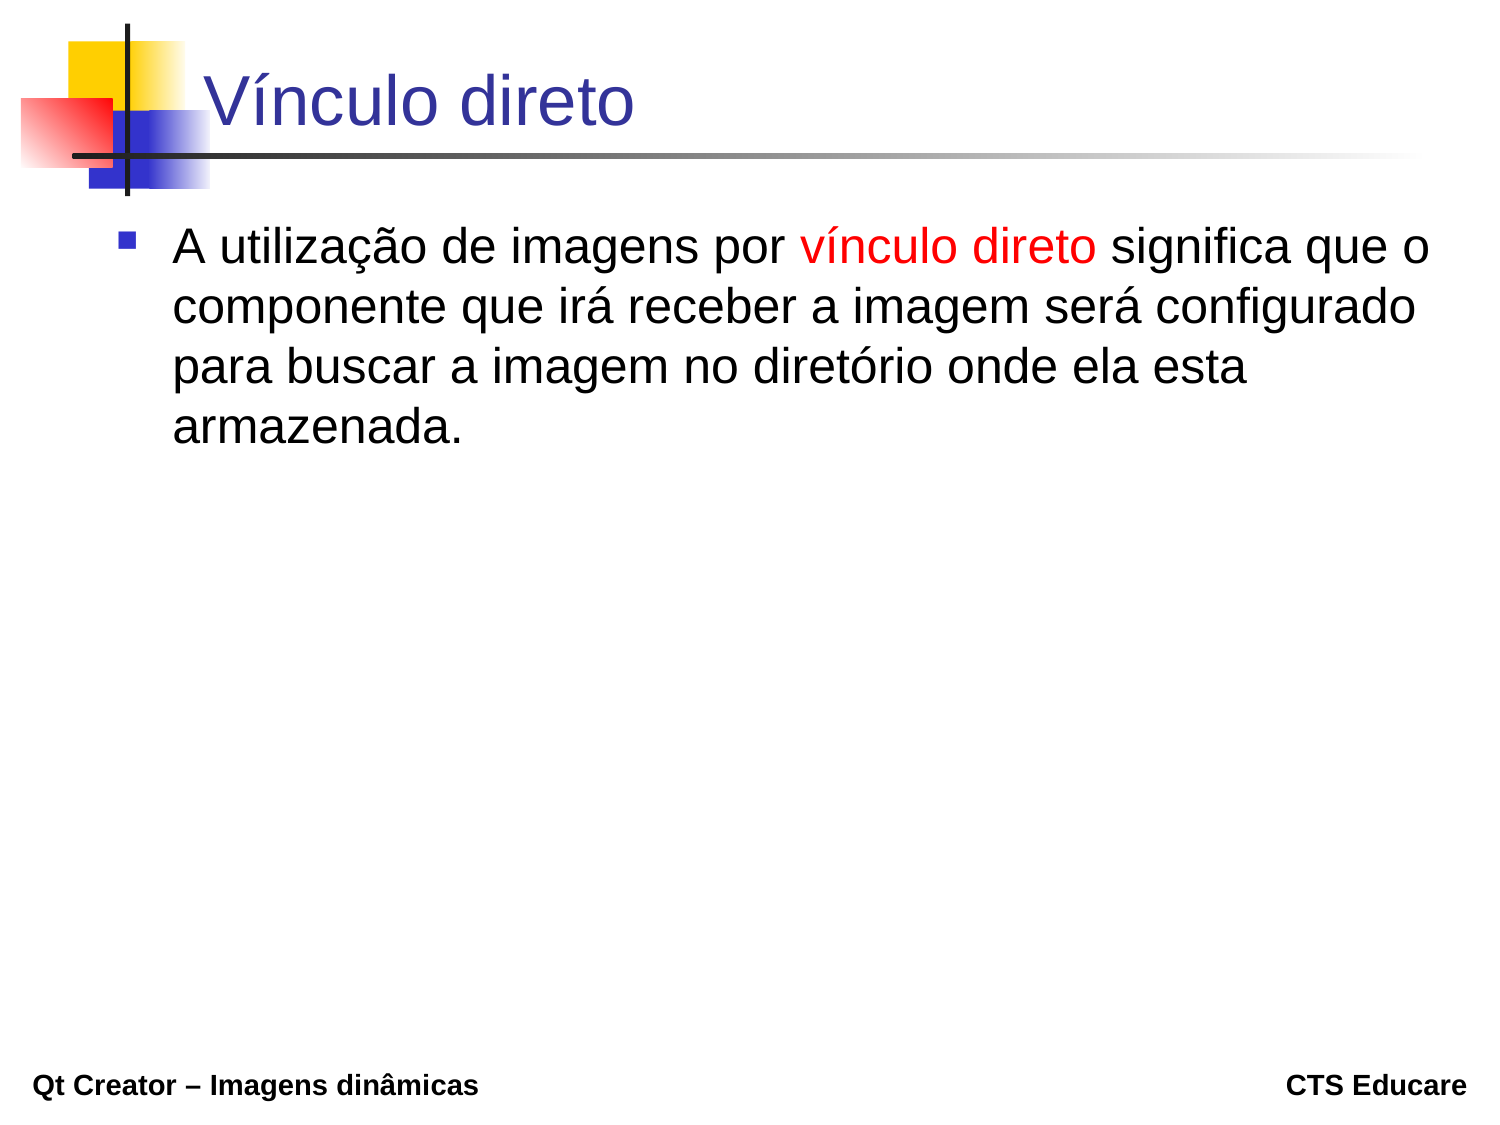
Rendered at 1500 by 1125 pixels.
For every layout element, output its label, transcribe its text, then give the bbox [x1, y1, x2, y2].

list A utilização de imagens por vínculo direto significa que o componente que irá receber a imagem será configurado para buscar a imagem no diretório onde ela esta armazenada. [100, 206, 1447, 1024]
title Vínculo direto [188, 46, 1468, 149]
